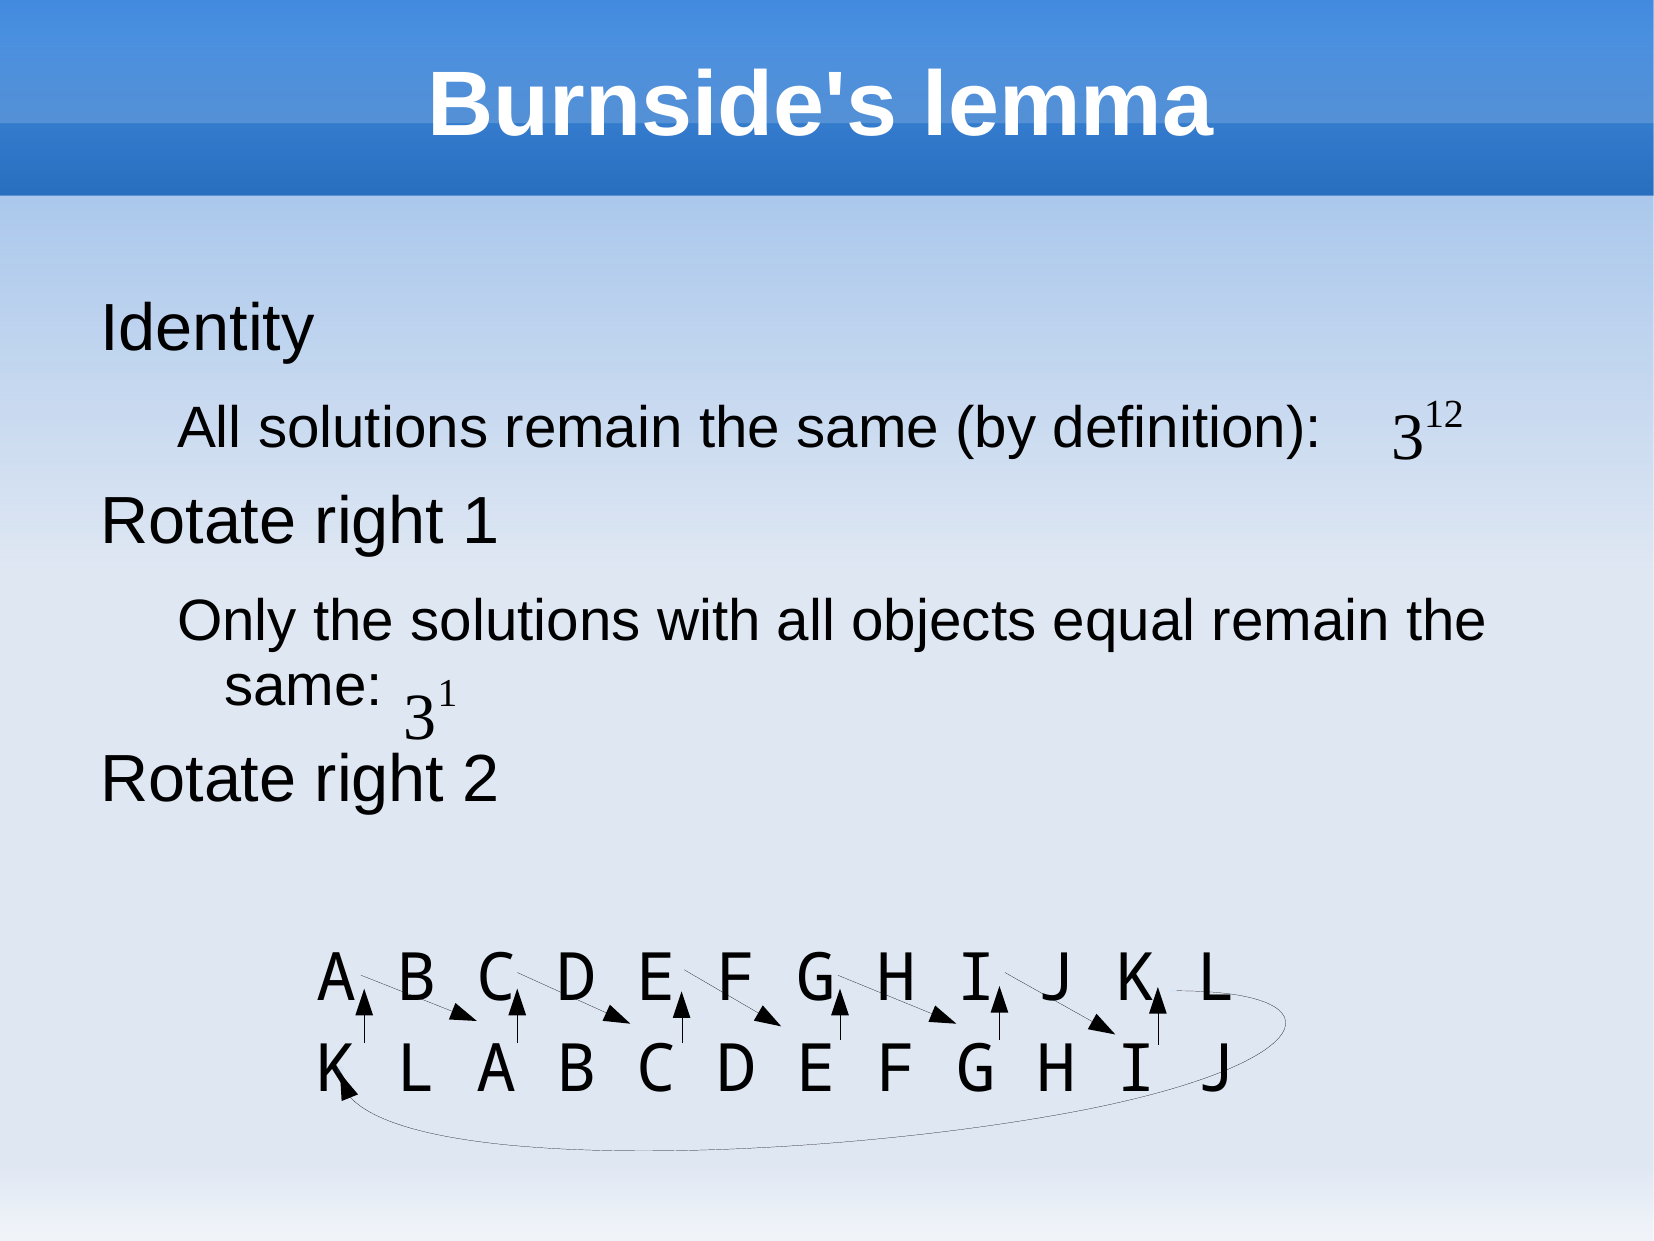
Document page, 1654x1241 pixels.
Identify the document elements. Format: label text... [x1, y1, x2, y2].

chart [397, 669, 464, 758]
text_box A B C D E F G H I J K L K L A B C D E F G H I J [301, 921, 1326, 1084]
chart [1385, 389, 1471, 479]
title Burnside's lemma [76, 0, 1565, 208]
picture [0, 0, 1654, 1241]
text_box [336, 1066, 344, 1073]
list Identity All solutions remain the same (by definition): Rotate right 1 Only the solutions with all objects equal remain the same: Rotate right 2 [82, 290, 1571, 1094]
list Identity All solutions remain the same (by definition): Rotate right 1 Only the solutions with all objects equal remain the same: Rotate right 2 [351, 1084, 1184, 1094]
